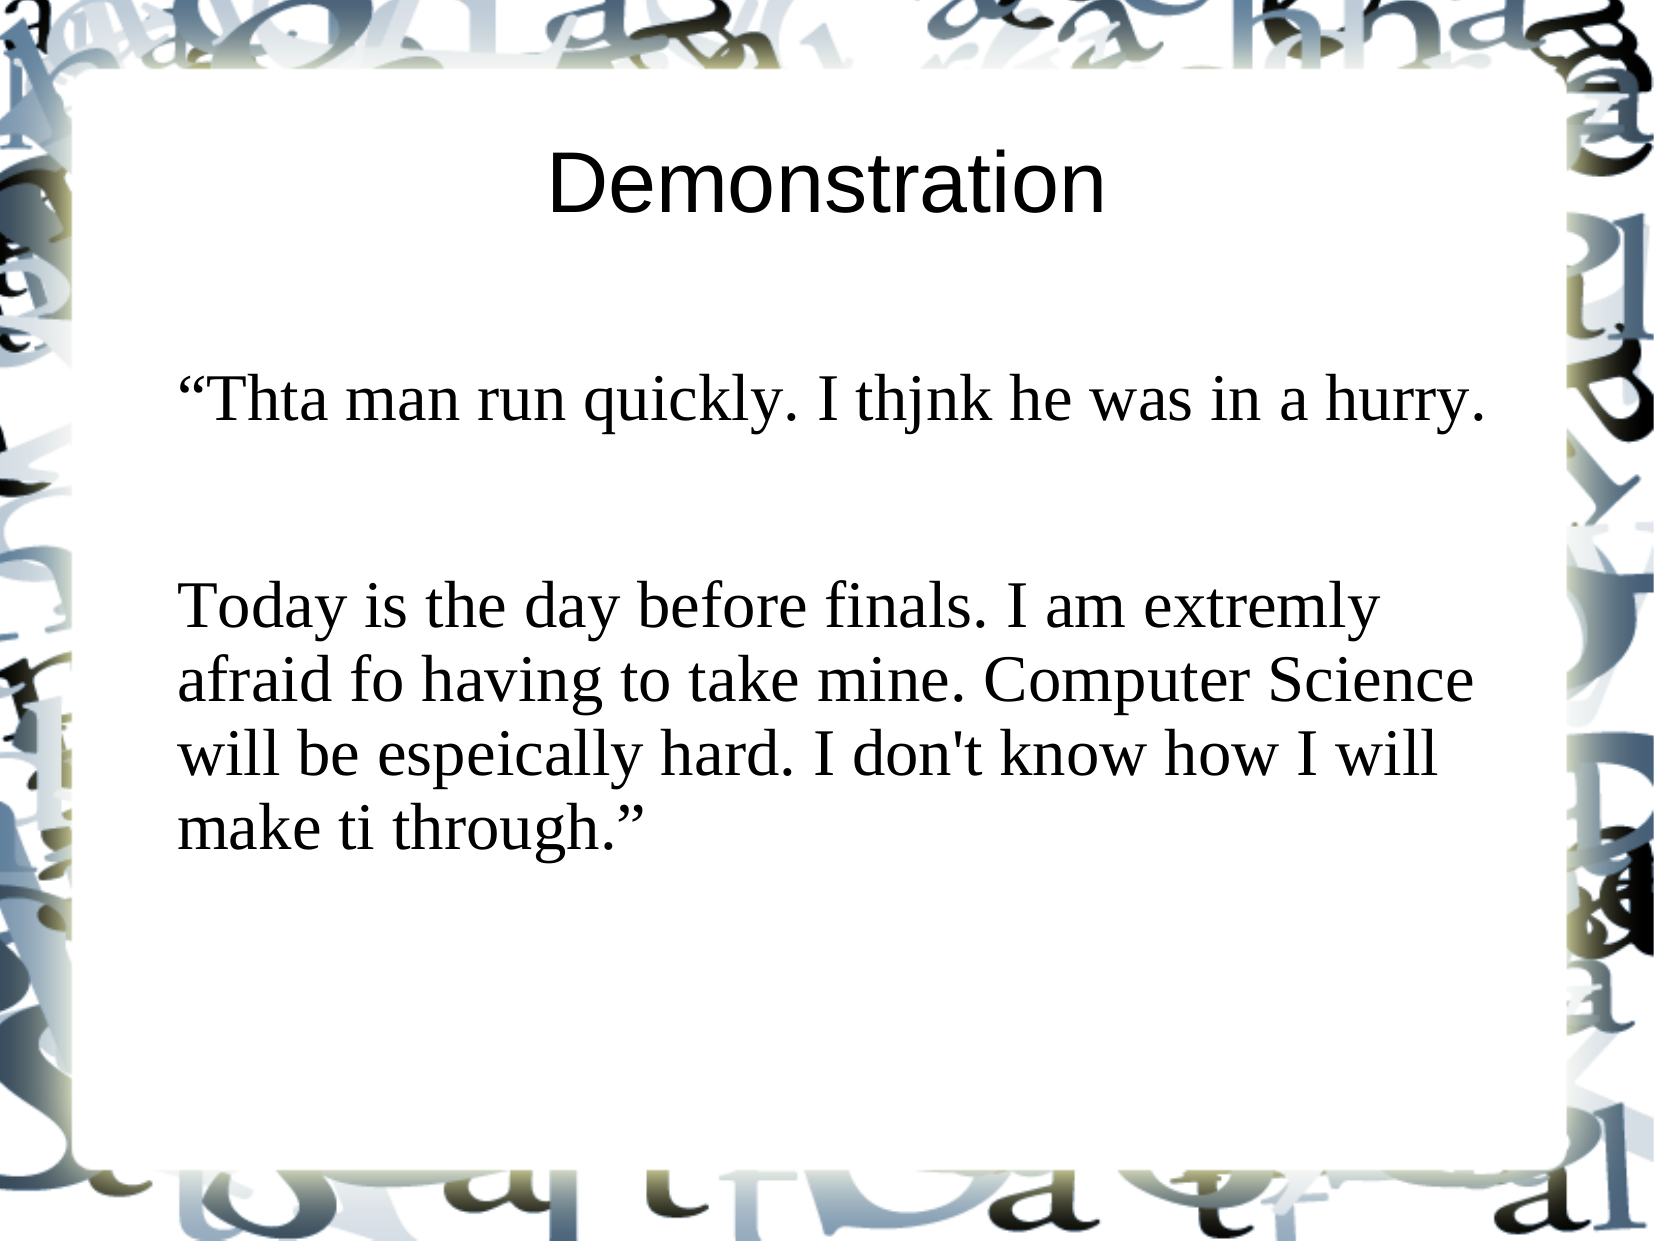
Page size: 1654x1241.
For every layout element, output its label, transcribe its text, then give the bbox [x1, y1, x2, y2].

title Demonstration [82, 78, 1571, 287]
list “Thta man run quickly. I thjnk he was in a hurry. Today is the day before finals. I am extremly afraid fo having to take mine. Computer Science will be espeically hard. I don't know how I will make ti through.” [106, 360, 1530, 931]
picture [0, 0, 1654, 1241]
